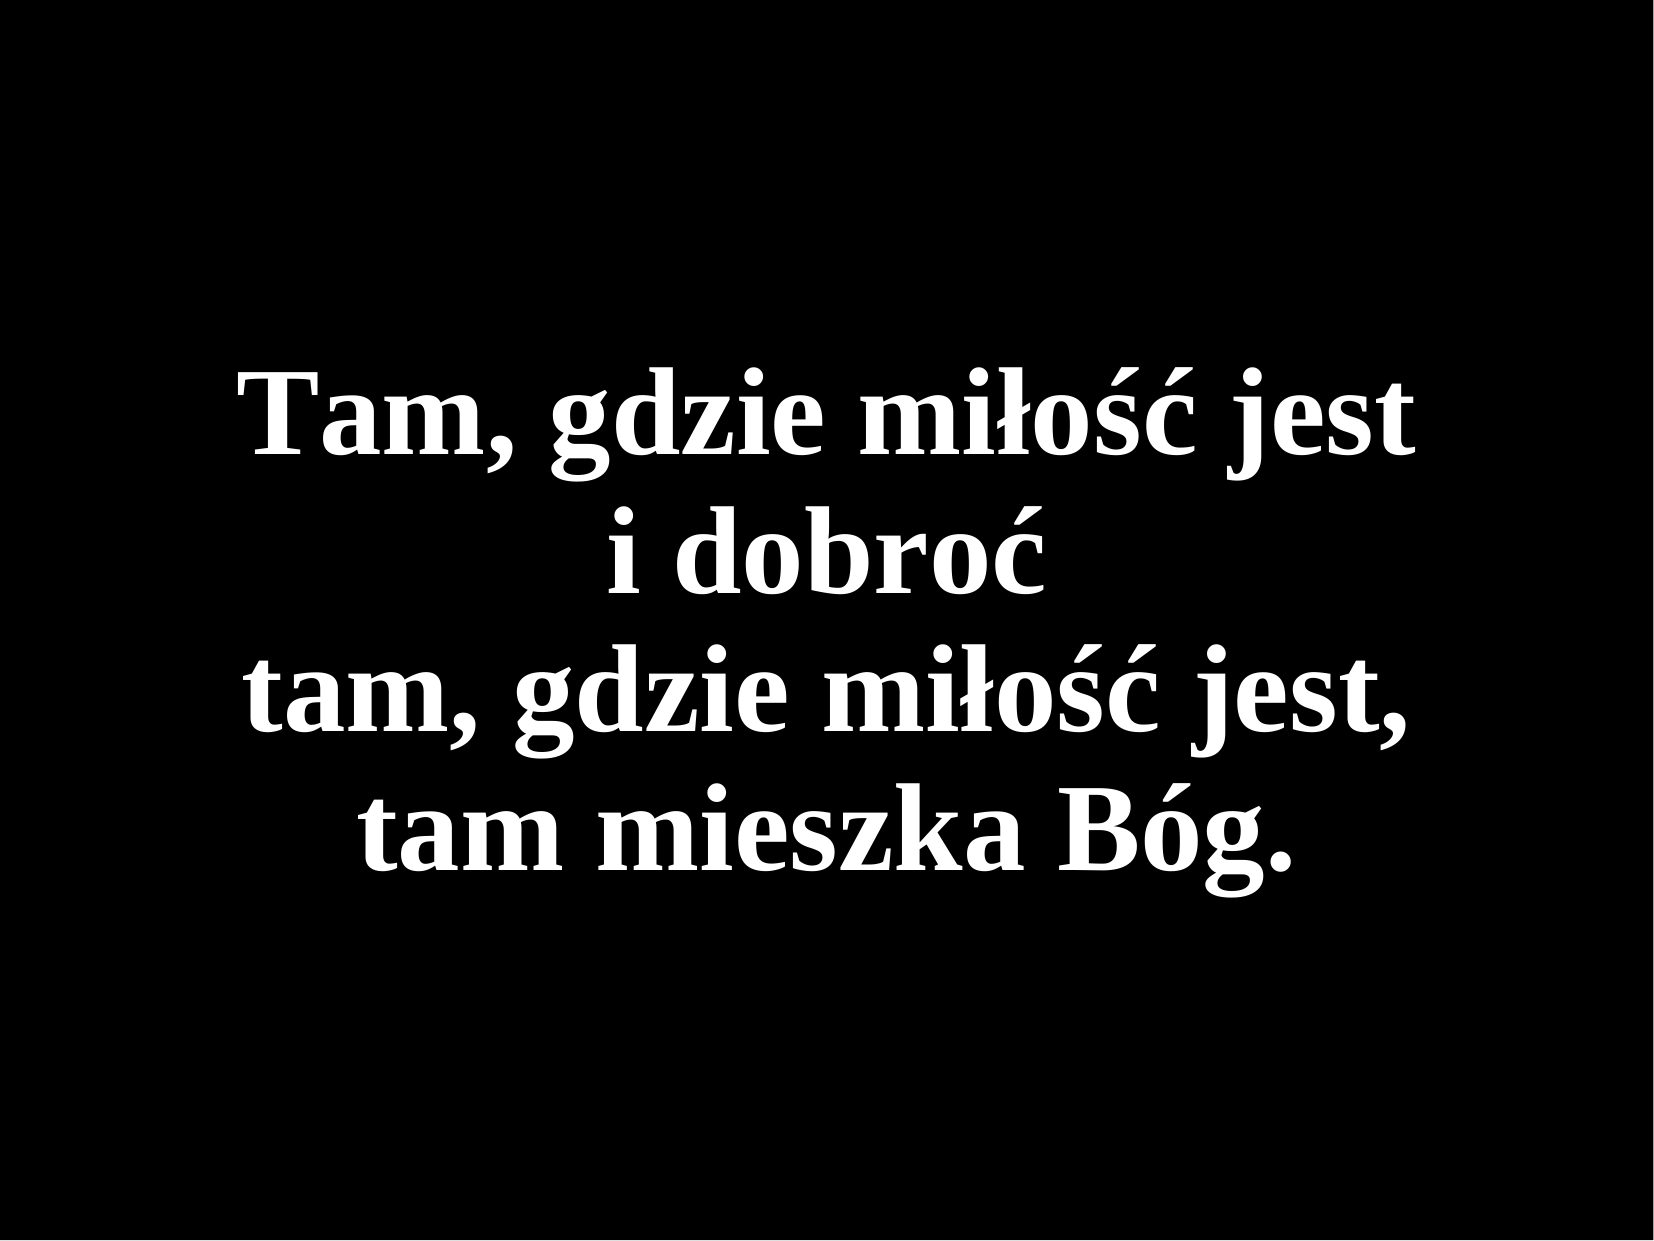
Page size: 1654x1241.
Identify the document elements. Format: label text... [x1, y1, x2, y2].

title Tam, gdzie miłość jest i dobroć tam, gdzie miłość jest, tam mieszka Bóg. [0, 0, 1654, 1241]
